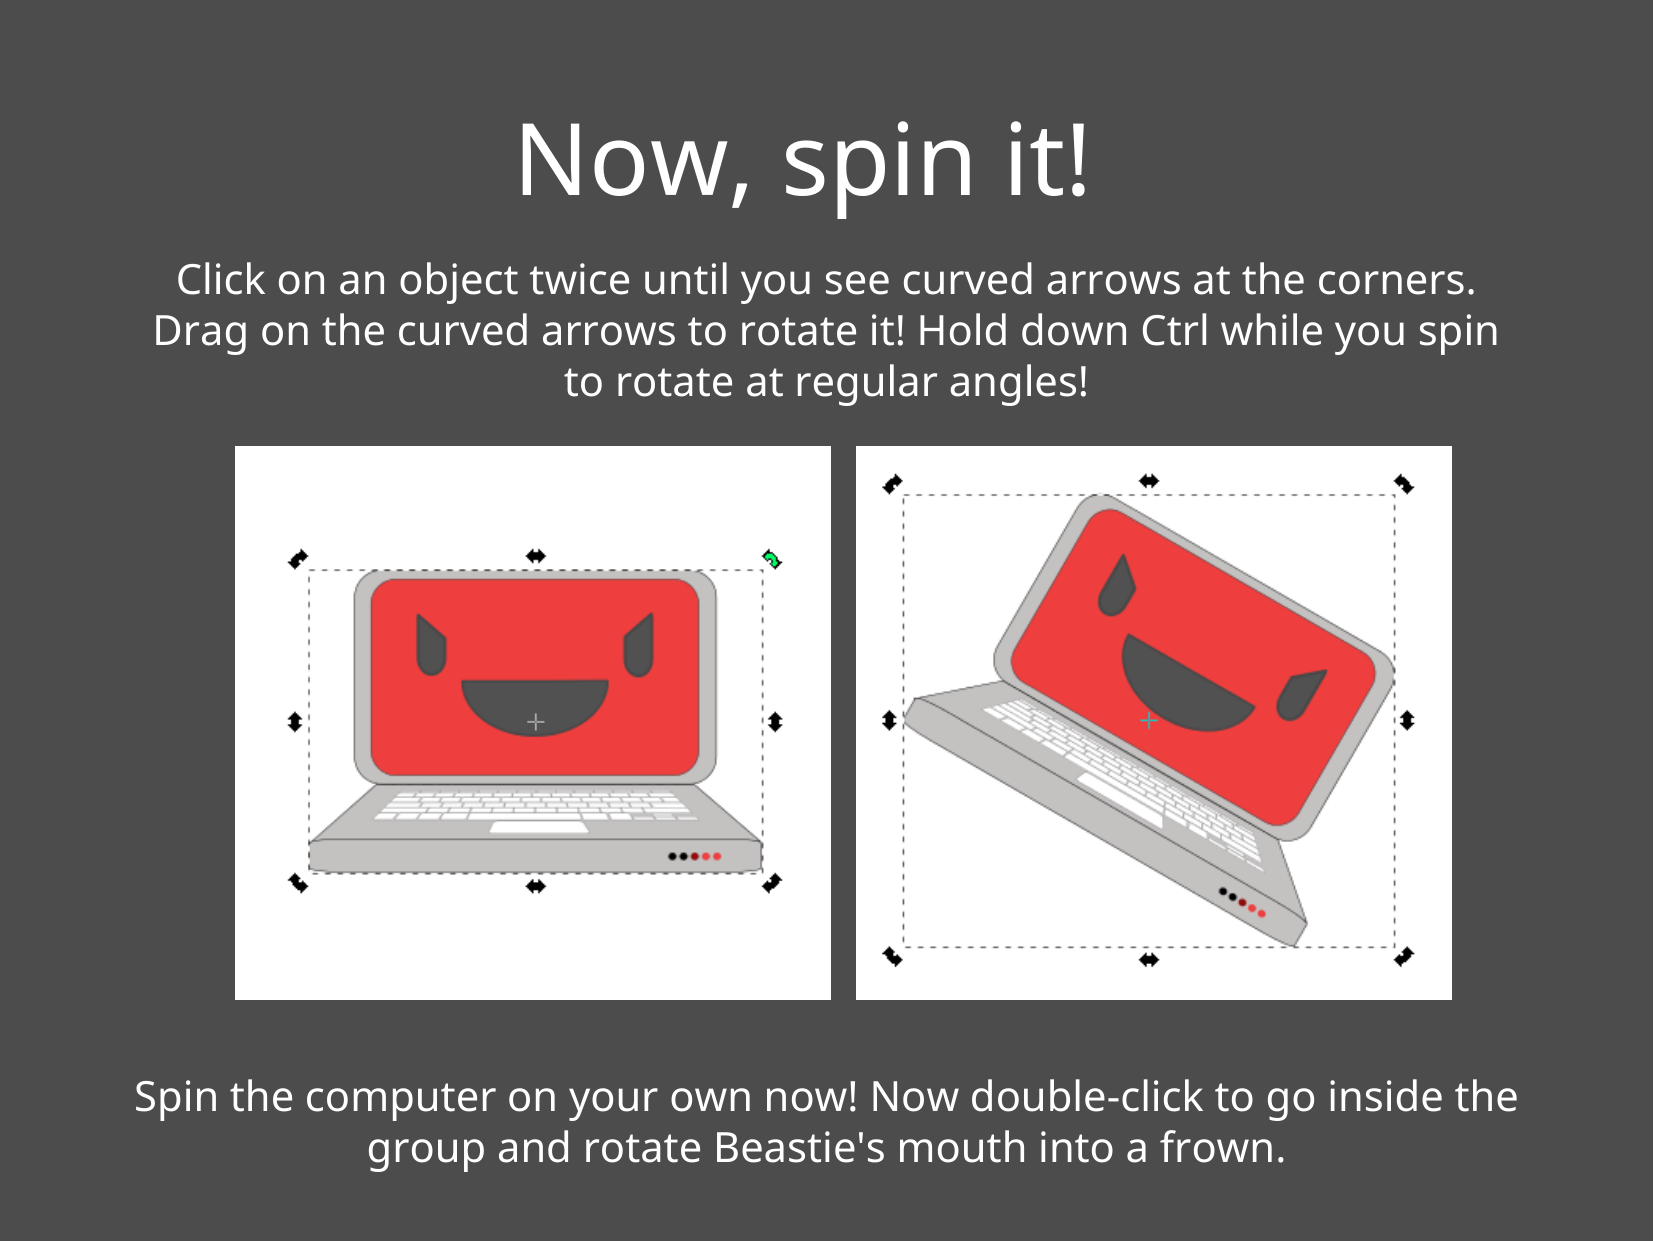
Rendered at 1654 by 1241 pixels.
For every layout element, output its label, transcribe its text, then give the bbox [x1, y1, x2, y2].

title Spin the computer on your own now! Now double-click to go inside the group and rotate Beastie's mouth into a frown. [132, 1047, 1521, 1196]
title Click on an object twice until you see curved arrows at the corners. Drag on the curved arrows to rotate it! Hold down Ctrl while you spin to rotate at regular angles! [132, 256, 1521, 405]
picture [856, 446, 1452, 1000]
picture [235, 446, 831, 1000]
title Now, spin it! [53, 36, 1554, 298]
